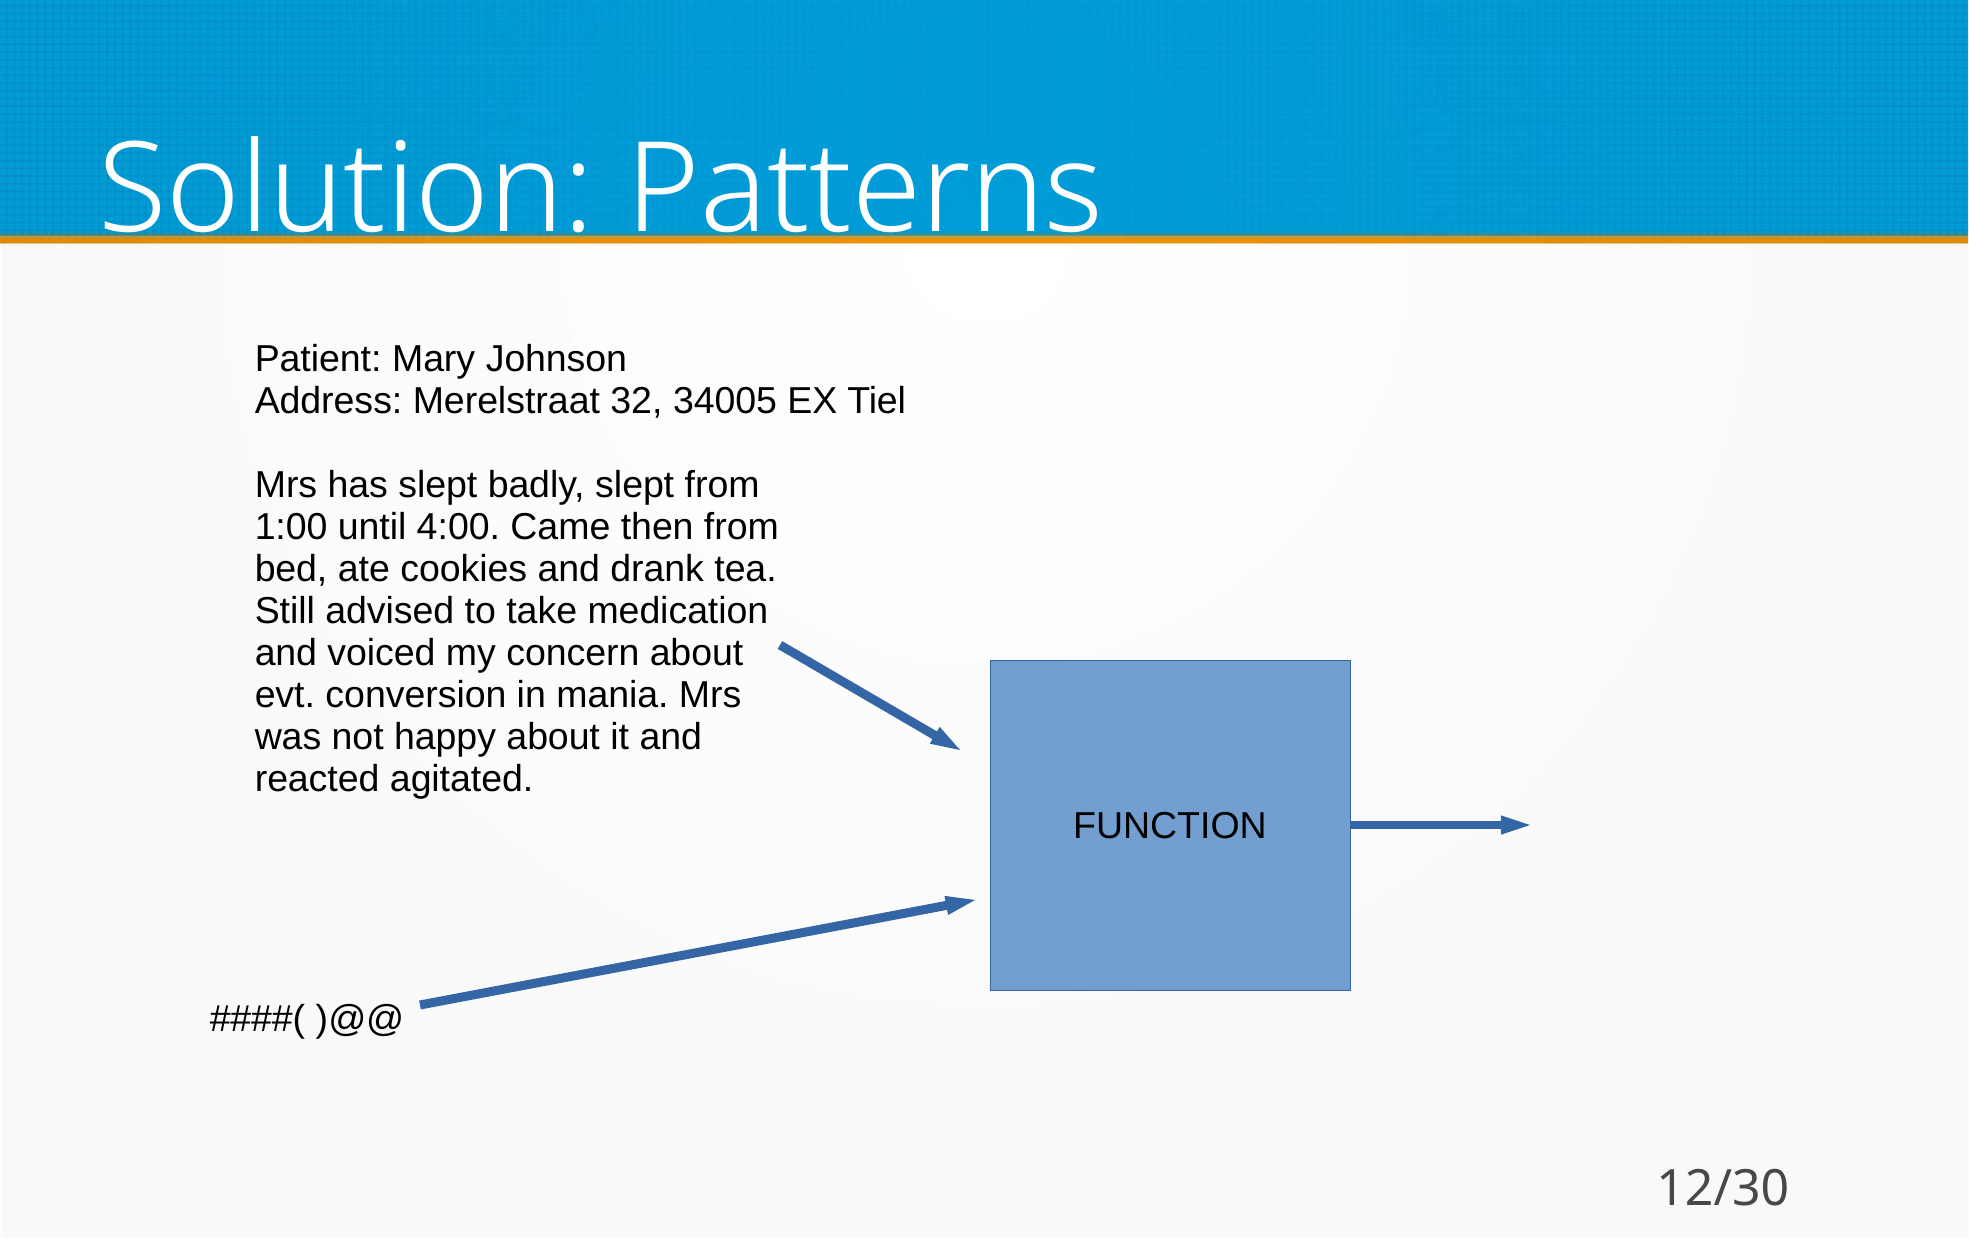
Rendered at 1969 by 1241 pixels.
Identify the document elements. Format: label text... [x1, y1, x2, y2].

text_box ####( )@@ [195, 990, 751, 1047]
picture [0, 233, 1969, 1241]
text_box Patient: Mary Johnson Address: Merelstraat 32, 34005 EX Tiel Mrs has slept badly, slept from 1:00 until 4:00. Came then from bed, ate cookies and drank tea. Still advised to take medication and voiced my concern about evt. conversion in mania. Mrs was not happy about it and reacted agitated. [240, 330, 991, 807]
text_box FUNCTION [990, 660, 1351, 991]
title Solution: Patterns [98, 49, 1870, 257]
